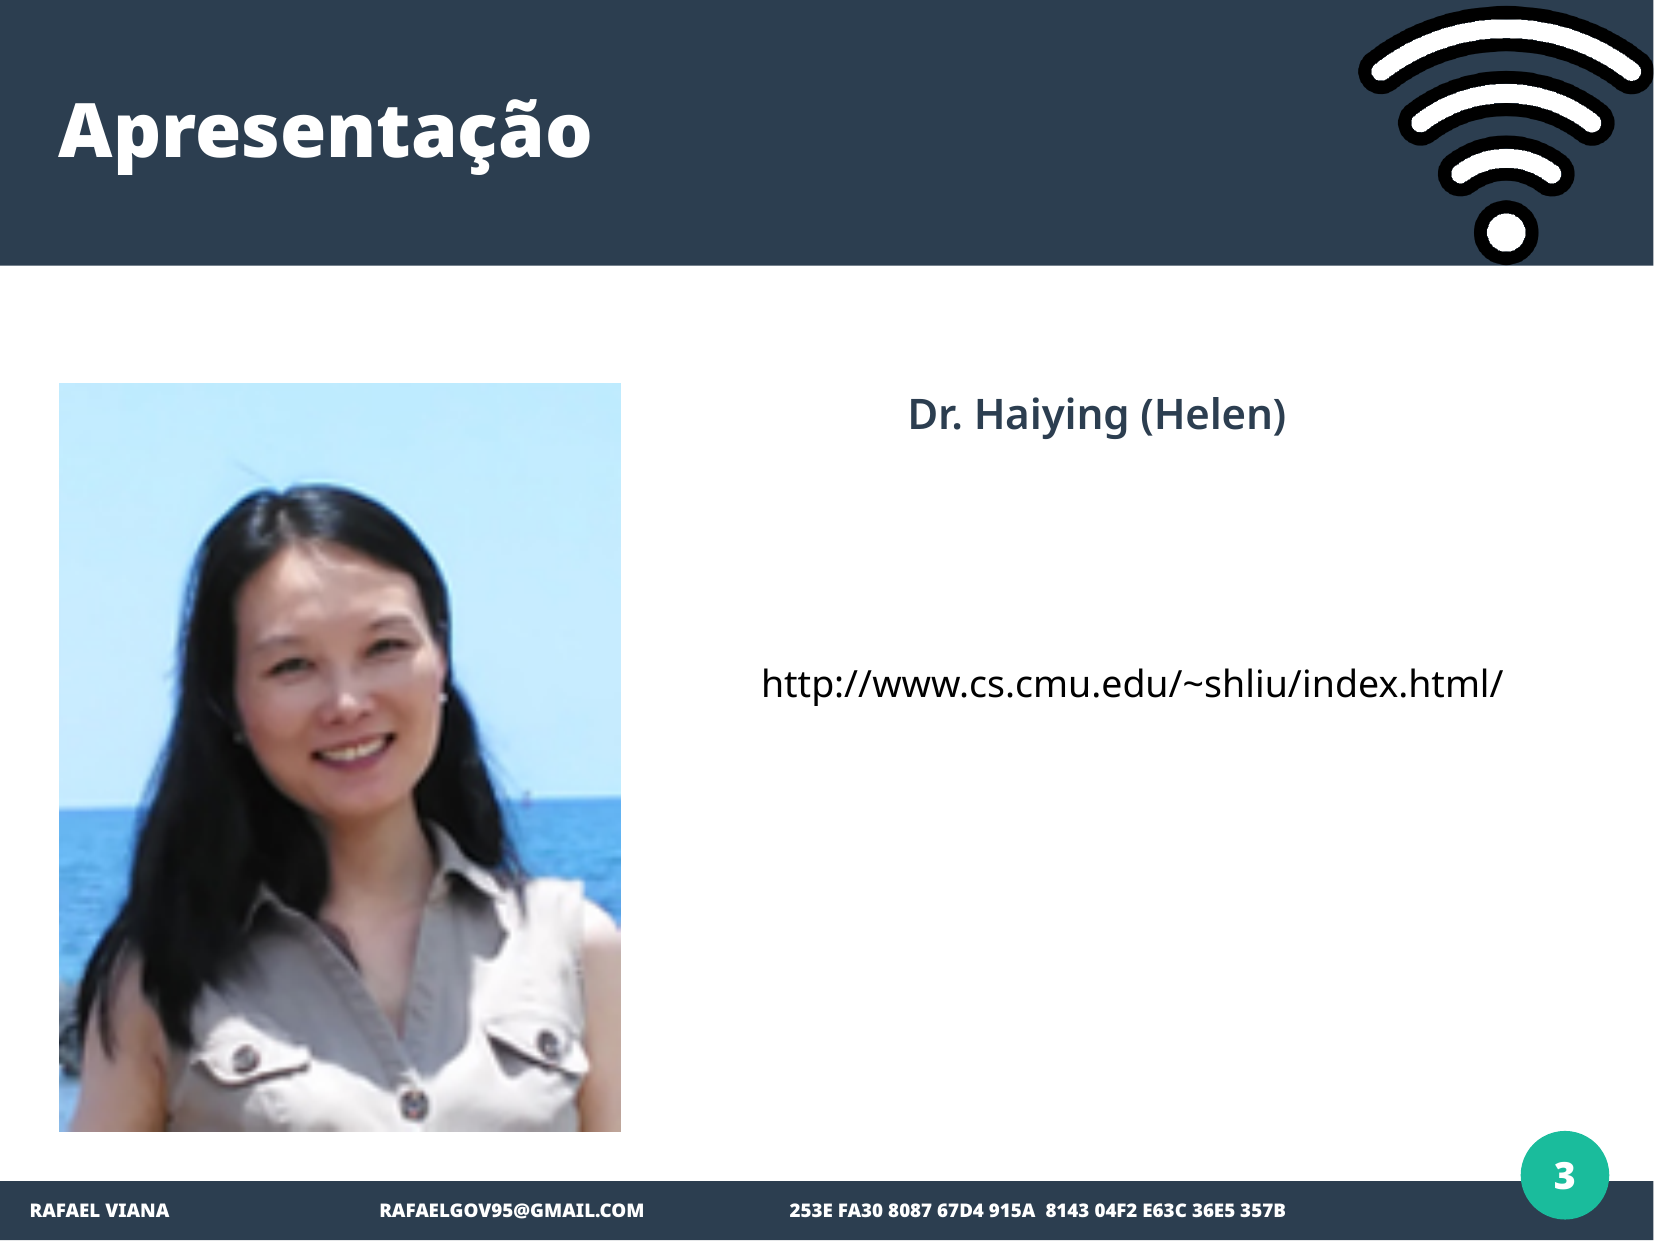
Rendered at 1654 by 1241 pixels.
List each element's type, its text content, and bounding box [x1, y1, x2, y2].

picture [59, 383, 621, 1132]
text_box Dr. Haiying (Helen) [856, 384, 1359, 443]
title Apresentação [59, 49, 1358, 207]
text_box [719, 567, 1100, 754]
text_box RAFAEL VIANA RAFAELGOV95@GMAIL.COM 253E FA30 8087 67D4 915A 8143 04F2 E63C 36E5 357B [29, 1181, 1654, 1241]
picture [1358, 0, 1654, 283]
text_box http://www.cs.cmu.edu/~shliu/index.html/ [746, 650, 1565, 709]
